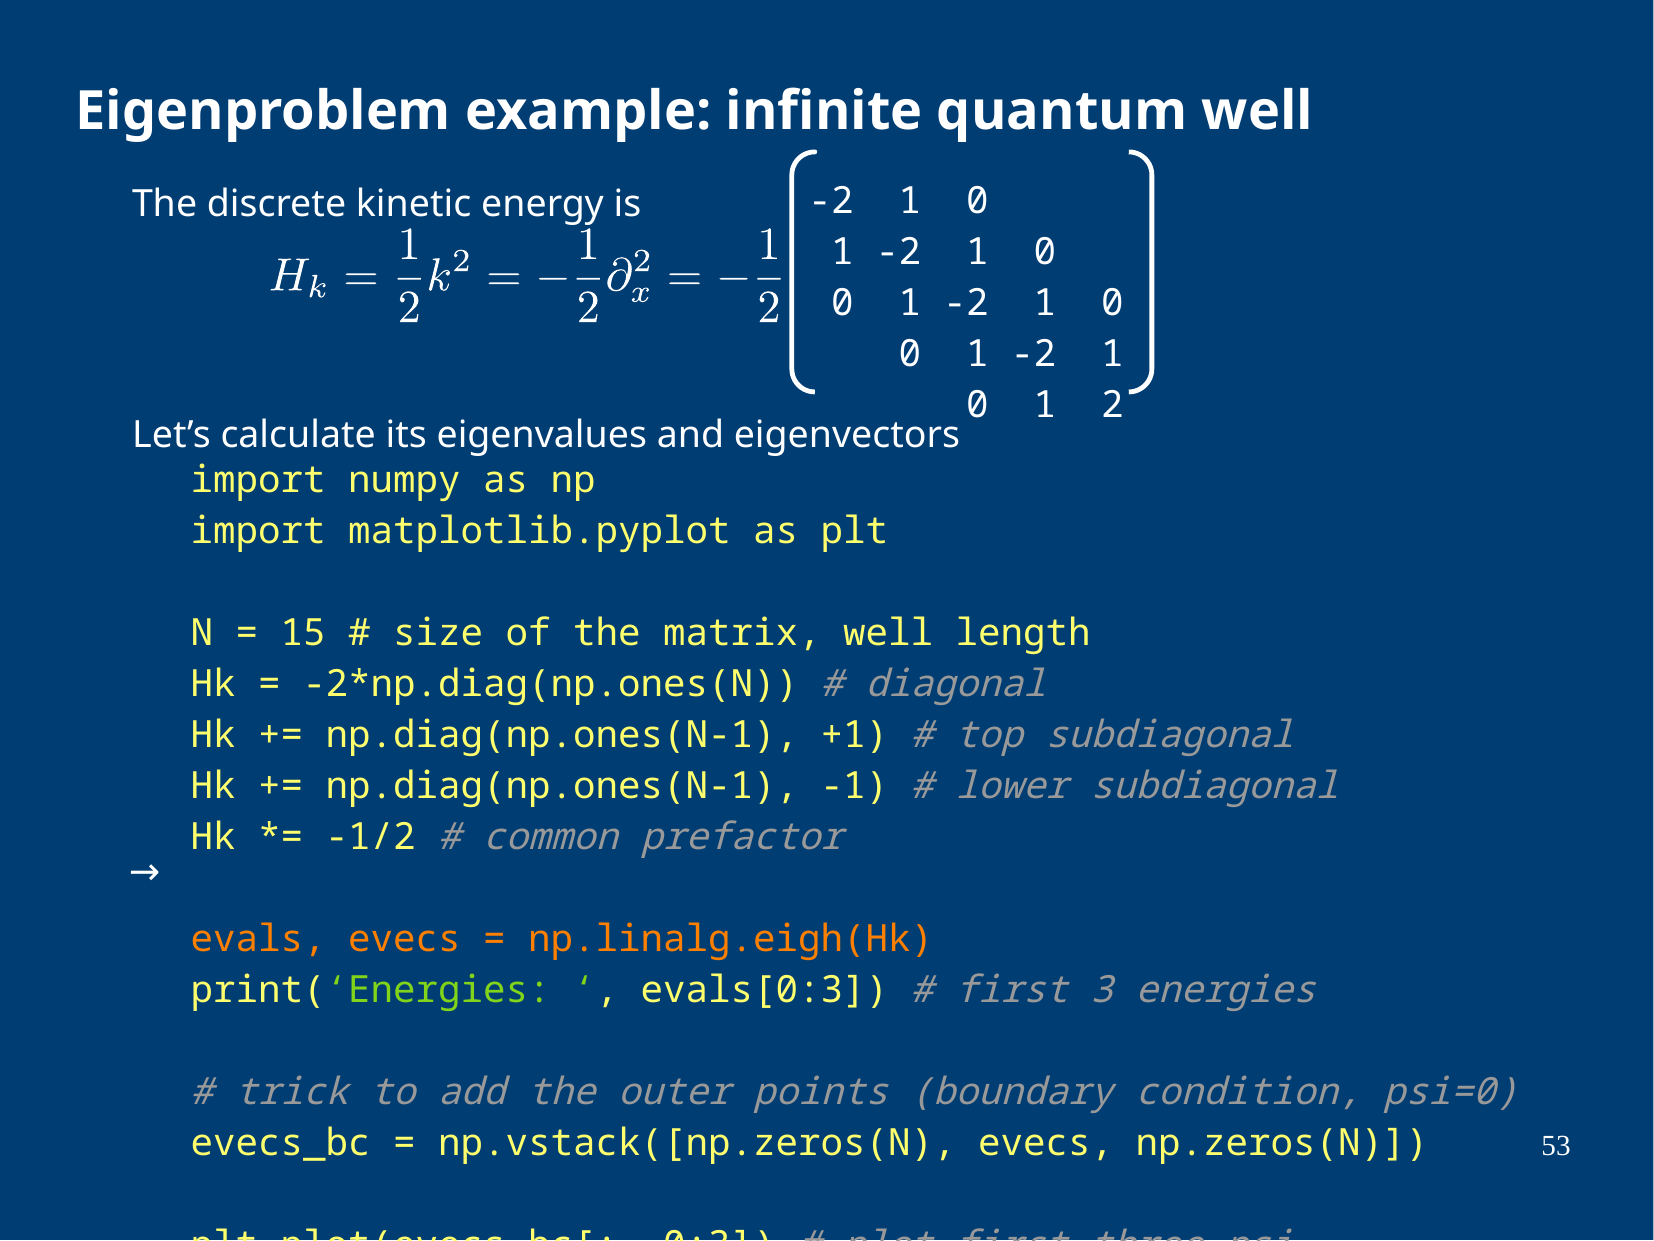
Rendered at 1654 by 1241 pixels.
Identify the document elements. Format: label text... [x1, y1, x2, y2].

text_box The discrete kinetic energy is [117, 169, 714, 227]
text_box Eigenproblem example: infinite quantum well [60, 64, 1576, 140]
text_box → [114, 837, 180, 894]
text_box Let’s calculate its eigenvalues and eigenvectors [117, 399, 1072, 457]
text_box import numpy as np import matplotlib.pyplot as plt N = 15 # size of the matrix, well length Hk = -2*np.diag(np.ones(N)) # diagonal Hk += np.diag(np.ones(N-1), +1) # top subdiagonal Hk += np.diag(np.ones(N-1), -1) # lower subdiagonal Hk *= -1/2 # common prefactor evals, evecs = np.linalg.eigh(Hk) print(‘Energies: ‘, evals[0:3]) # first 3 energies # trick to add the outer points (boundary condition, psi=0) evecs_bc = np.vstack([np.zeros(N), evecs, np.zeros(N)]) plt.plot(evecs_bc[:, 0:3]) # plot first three psi plt.show() [175, 444, 1539, 1200]
picture [266, 226, 783, 324]
text_box -2 1 0 1 -2 1 0 0 1 -2 1 0 0 1 -2 1 0 1 2 [793, 166, 1139, 399]
